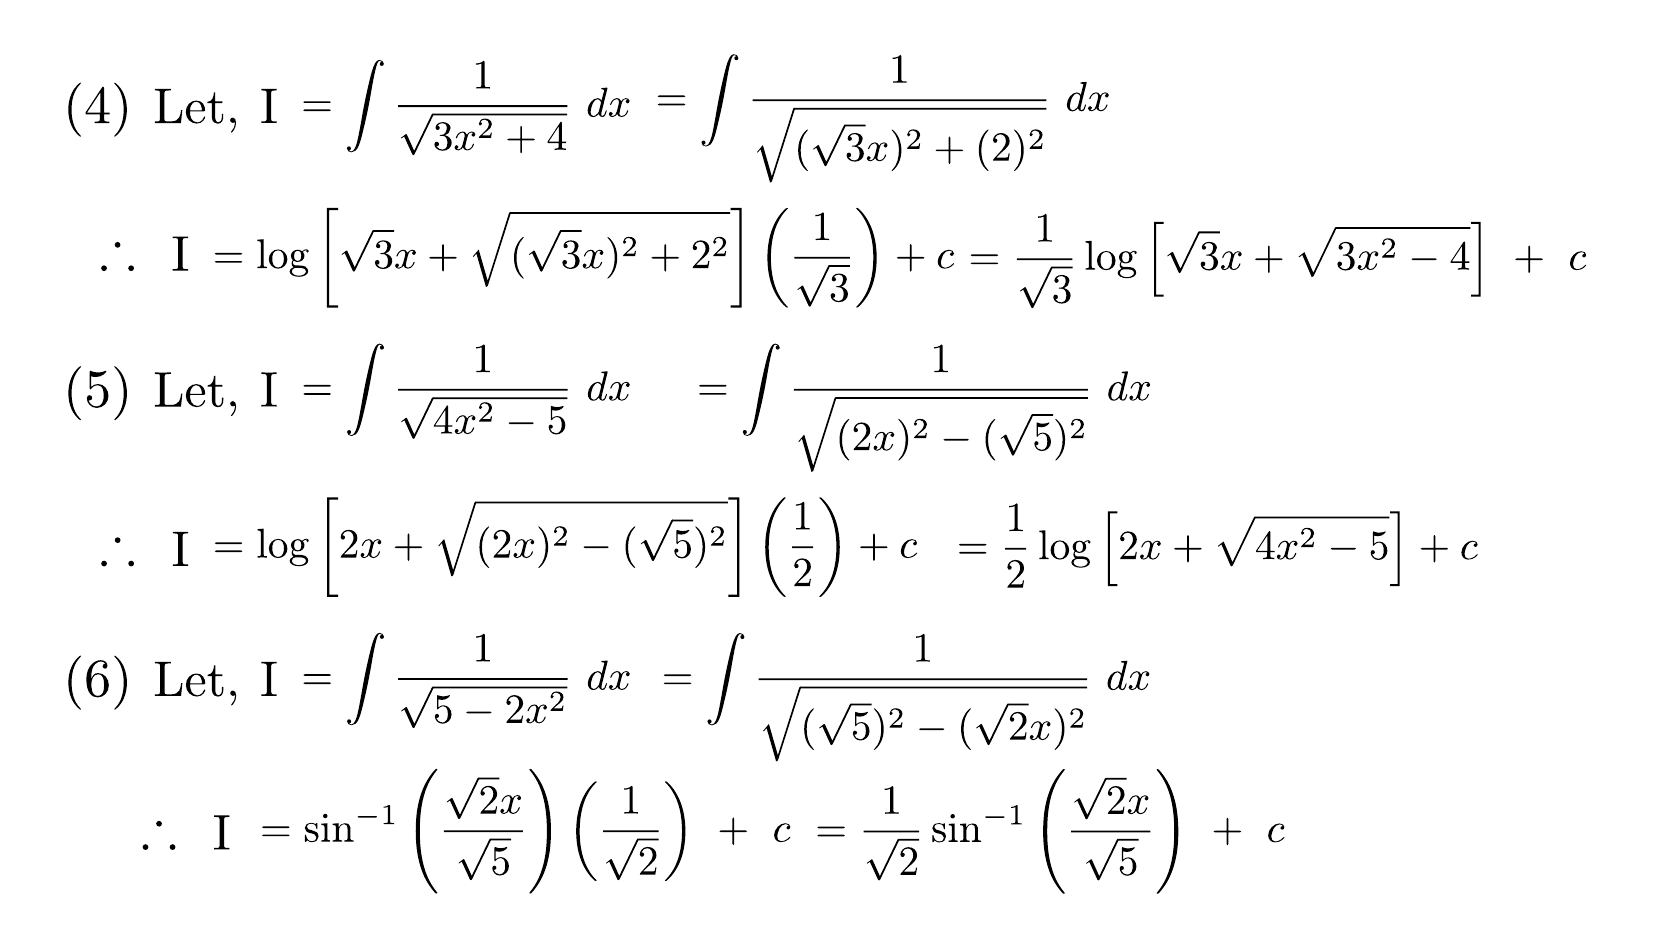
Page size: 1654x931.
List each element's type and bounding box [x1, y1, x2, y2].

text_box [101, 537, 135, 567]
text_box [302, 59, 630, 156]
text_box [303, 343, 630, 439]
text_box [172, 236, 189, 271]
text_box [663, 633, 1150, 762]
text_box [154, 372, 237, 417]
text_box [154, 88, 237, 133]
text_box [958, 503, 1478, 588]
text_box [65, 82, 127, 137]
text_box [214, 207, 954, 308]
text_box [657, 54, 1109, 183]
text_box [214, 815, 230, 850]
text_box [142, 820, 176, 850]
text_box [101, 241, 134, 272]
text_box [261, 372, 277, 407]
text_box [303, 632, 630, 729]
text_box [261, 768, 791, 894]
text_box [261, 661, 277, 696]
text_box [65, 655, 127, 710]
text_box [816, 769, 1285, 894]
text_box [154, 661, 237, 706]
title [47, 36, 1607, 910]
text_box [970, 213, 1587, 309]
text_box [65, 366, 127, 421]
text_box [698, 343, 1151, 473]
text_box [172, 531, 189, 566]
text_box [261, 88, 277, 124]
text_box [214, 497, 918, 597]
